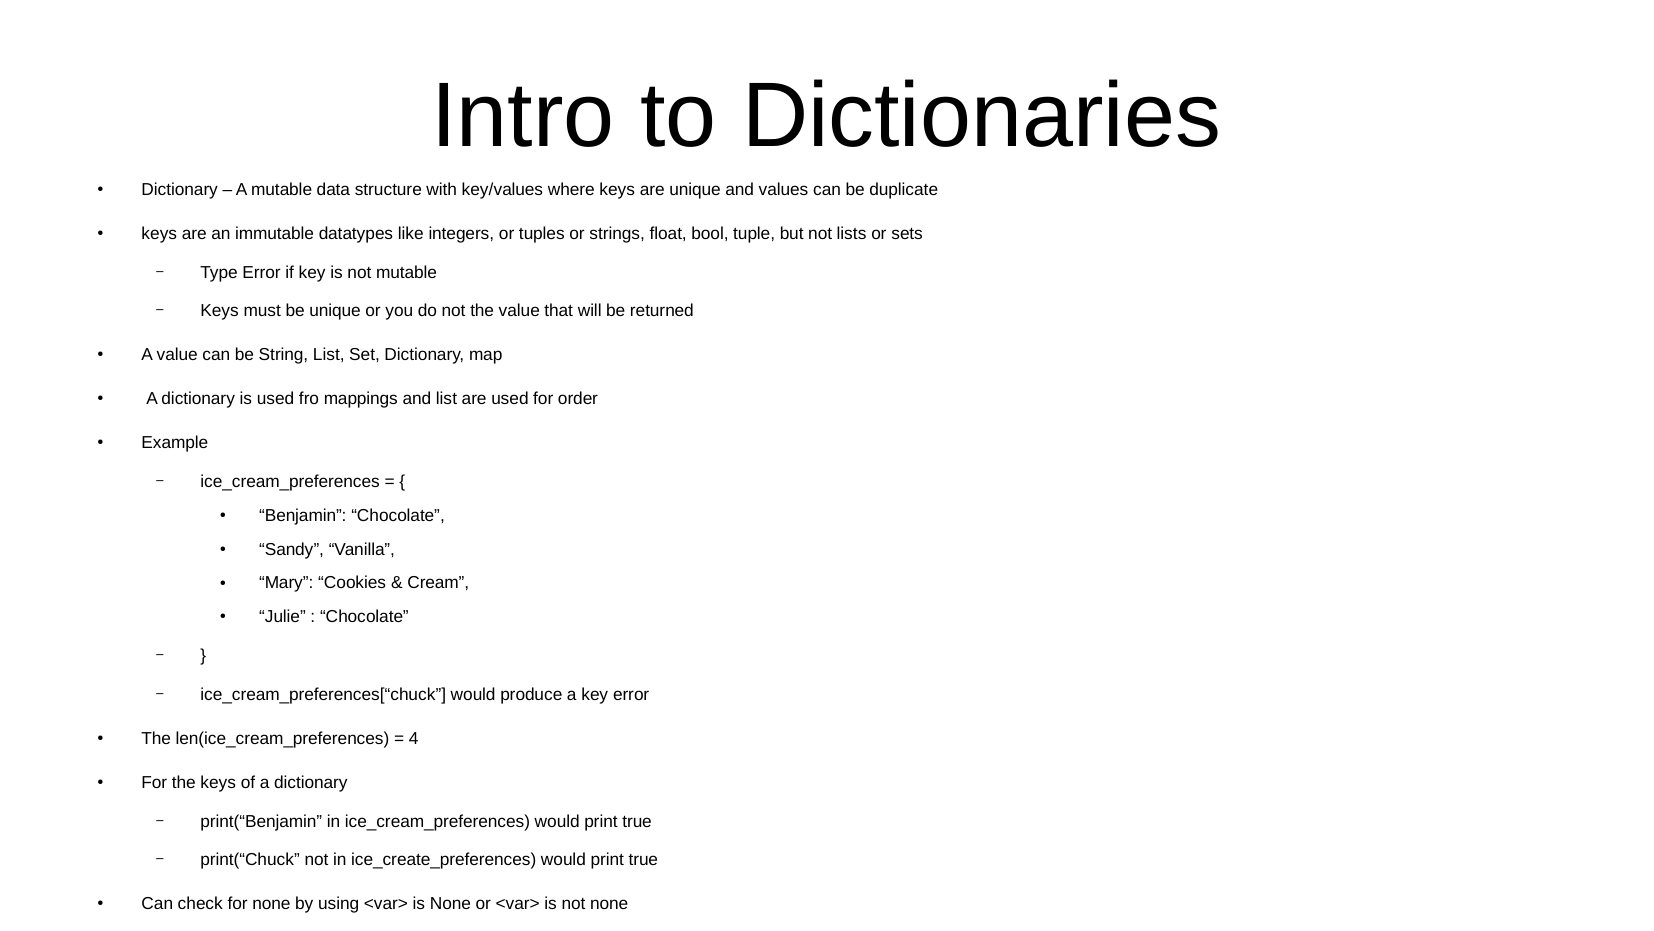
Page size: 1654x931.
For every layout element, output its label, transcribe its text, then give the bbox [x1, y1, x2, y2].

title Intro to Dictionaries [82, 37, 1571, 180]
list Dictionary – A mutable data structure with key/values where keys are unique and values can be duplicate keys are an immutable datatypes like integers, or tuples or strings, float, bool, tuple, but not lists or sets Type Error if key is not mutable Keys must be unique or you do not the value that will be returned A value can be String, List, Set, Dictionary, map A dictionary is used fro mappings and list are used for order Example ice_cream_preferences = { “Benjamin”: “Chocolate”, “Sandy”, “Vanilla”, “Mary”: “Cookies & Cream”, “Julie” : “Chocolate” } ice_cream_preferences[“chuck”] would produce a key error The len(ice_cream_preferences) = 4 For the keys of a dictionary print(“Benjamin” in ice_cream_preferences) would print true print(“Chuck” not in ice_create_preferences) would print true Can check for none by using <var> is None or <var> is not none [82, 180, 1576, 916]
